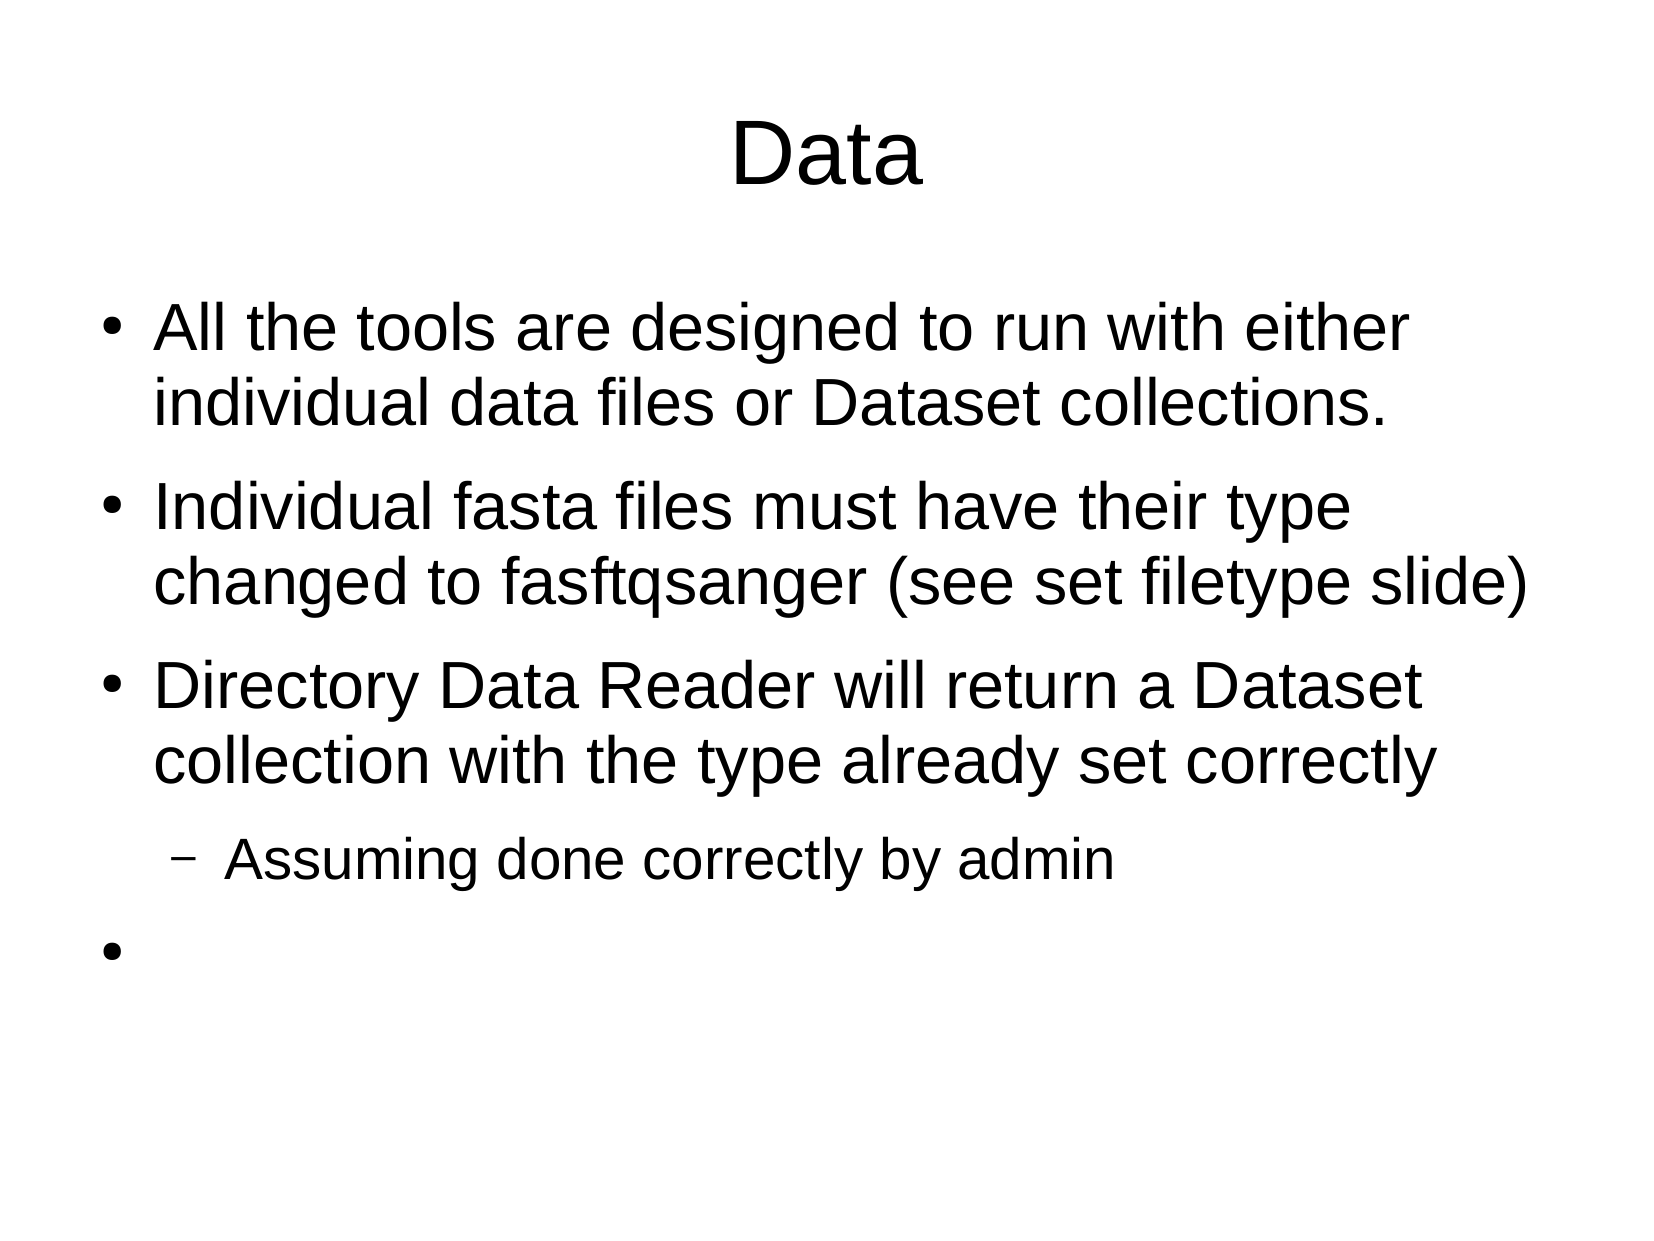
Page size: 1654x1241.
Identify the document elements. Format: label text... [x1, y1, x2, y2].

title Data [82, 49, 1571, 257]
list All the tools are designed to run with either individual data files or Dataset collections. Individual fasta files must have their type changed to fasftqsanger (see set filetype slide) Directory Data Reader will return a Dataset collection with the type already set correctly Assuming done correctly by admin [82, 290, 1571, 1010]
